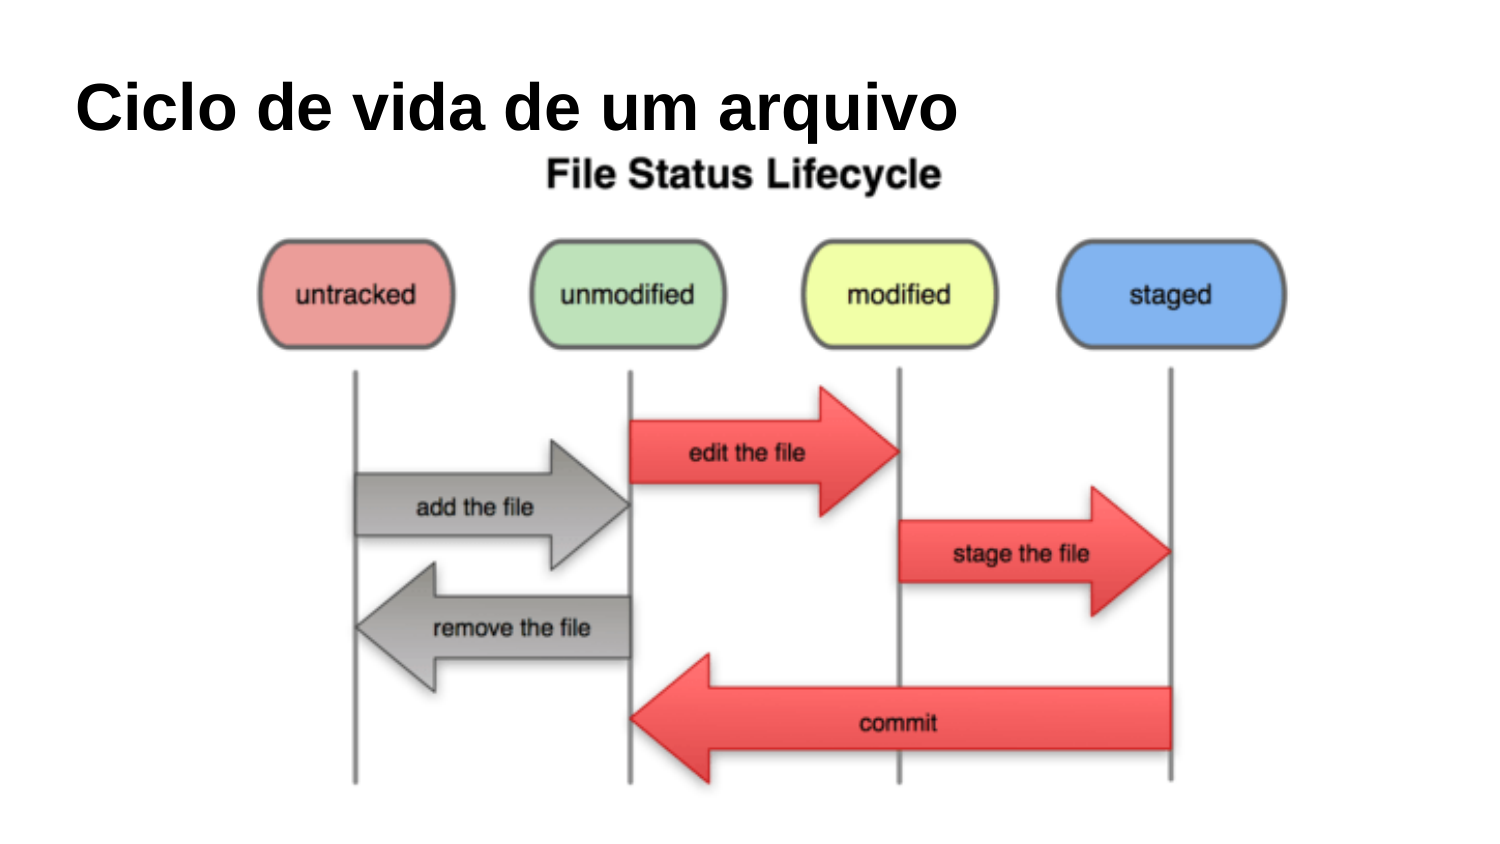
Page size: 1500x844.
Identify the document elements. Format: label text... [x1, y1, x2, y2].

text_box Ciclo de vida de um arquivo [75, 33, 1425, 175]
picture [255, 149, 1290, 806]
